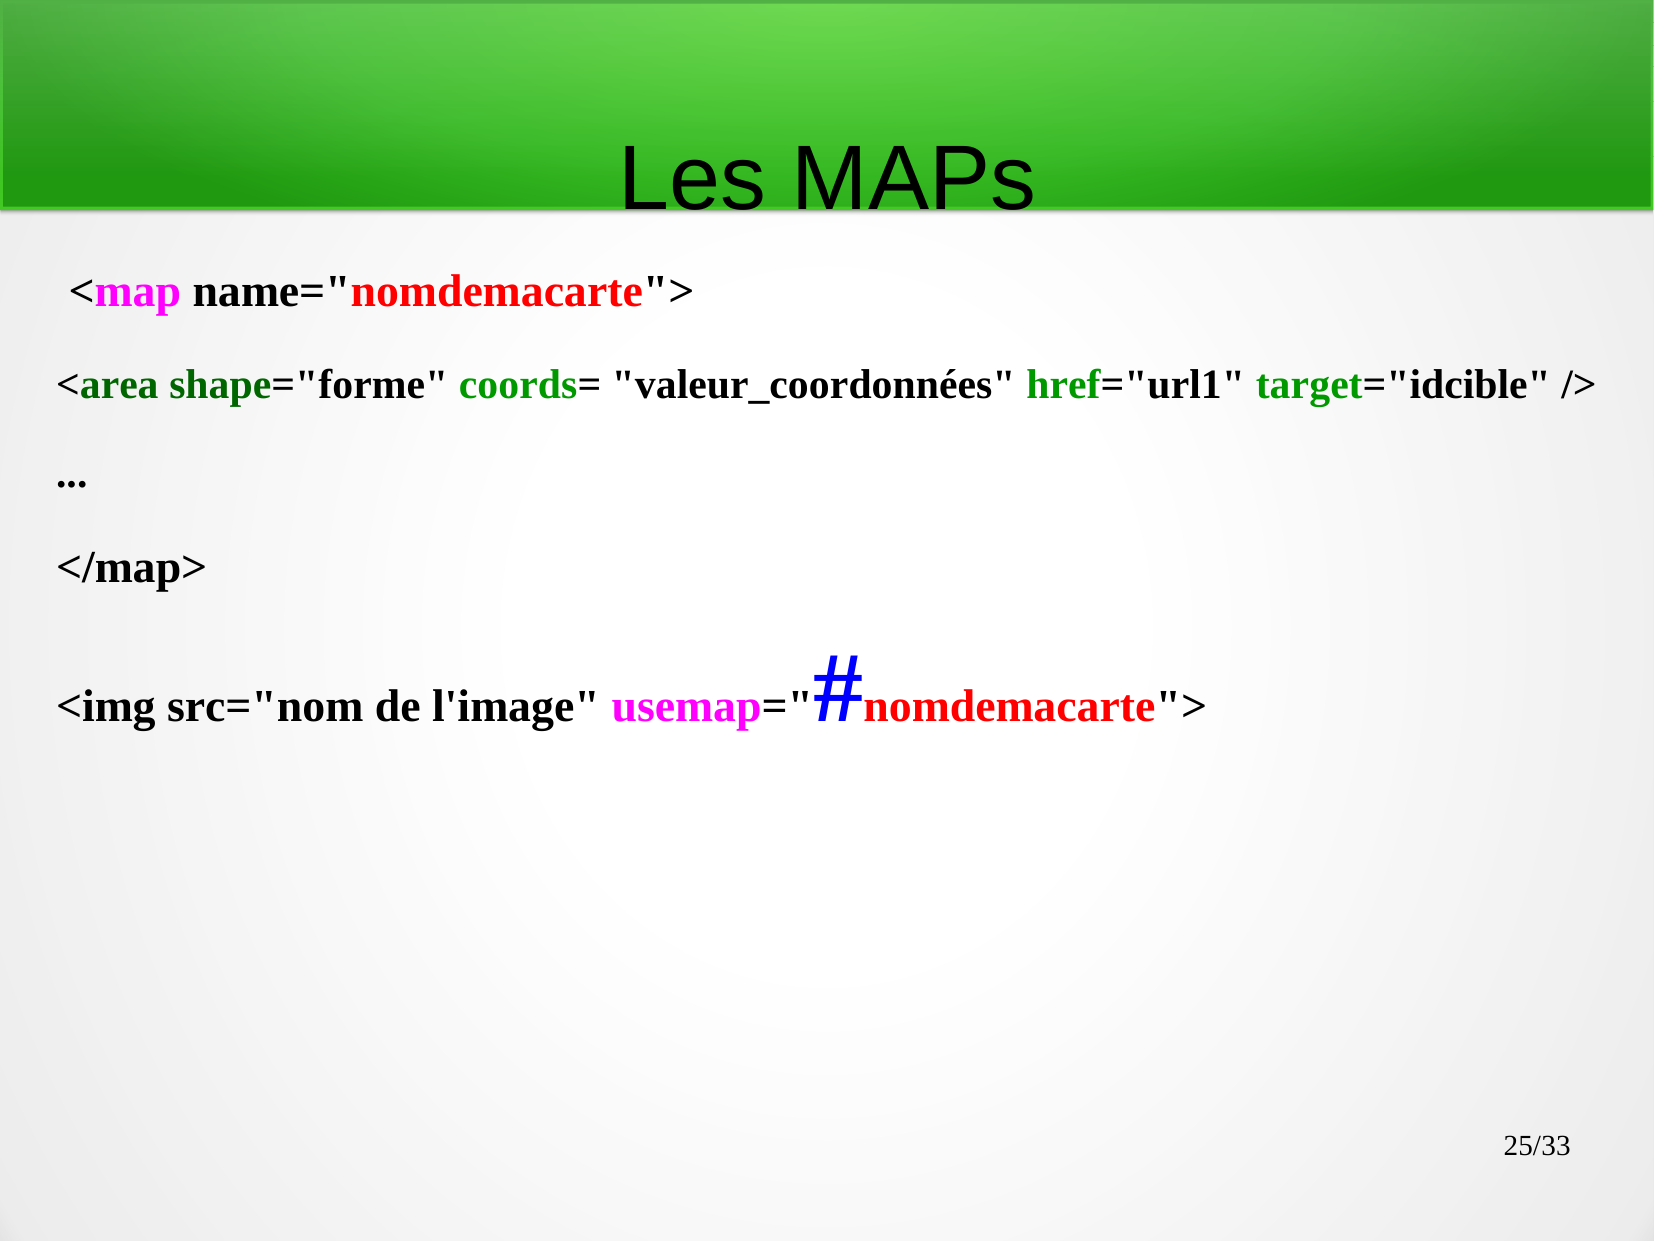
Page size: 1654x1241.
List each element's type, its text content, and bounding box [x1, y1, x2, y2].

text_box <map name="nomdemacarte"> <area shape="forme" coords= "valeur_coordonnées" href="url1" target="idcible" /> ... </map> <img src="nom de l'image" usemap="#nomdemacarte"> [55, 265, 1624, 1188]
title Les MAPs [121, 77, 1534, 265]
